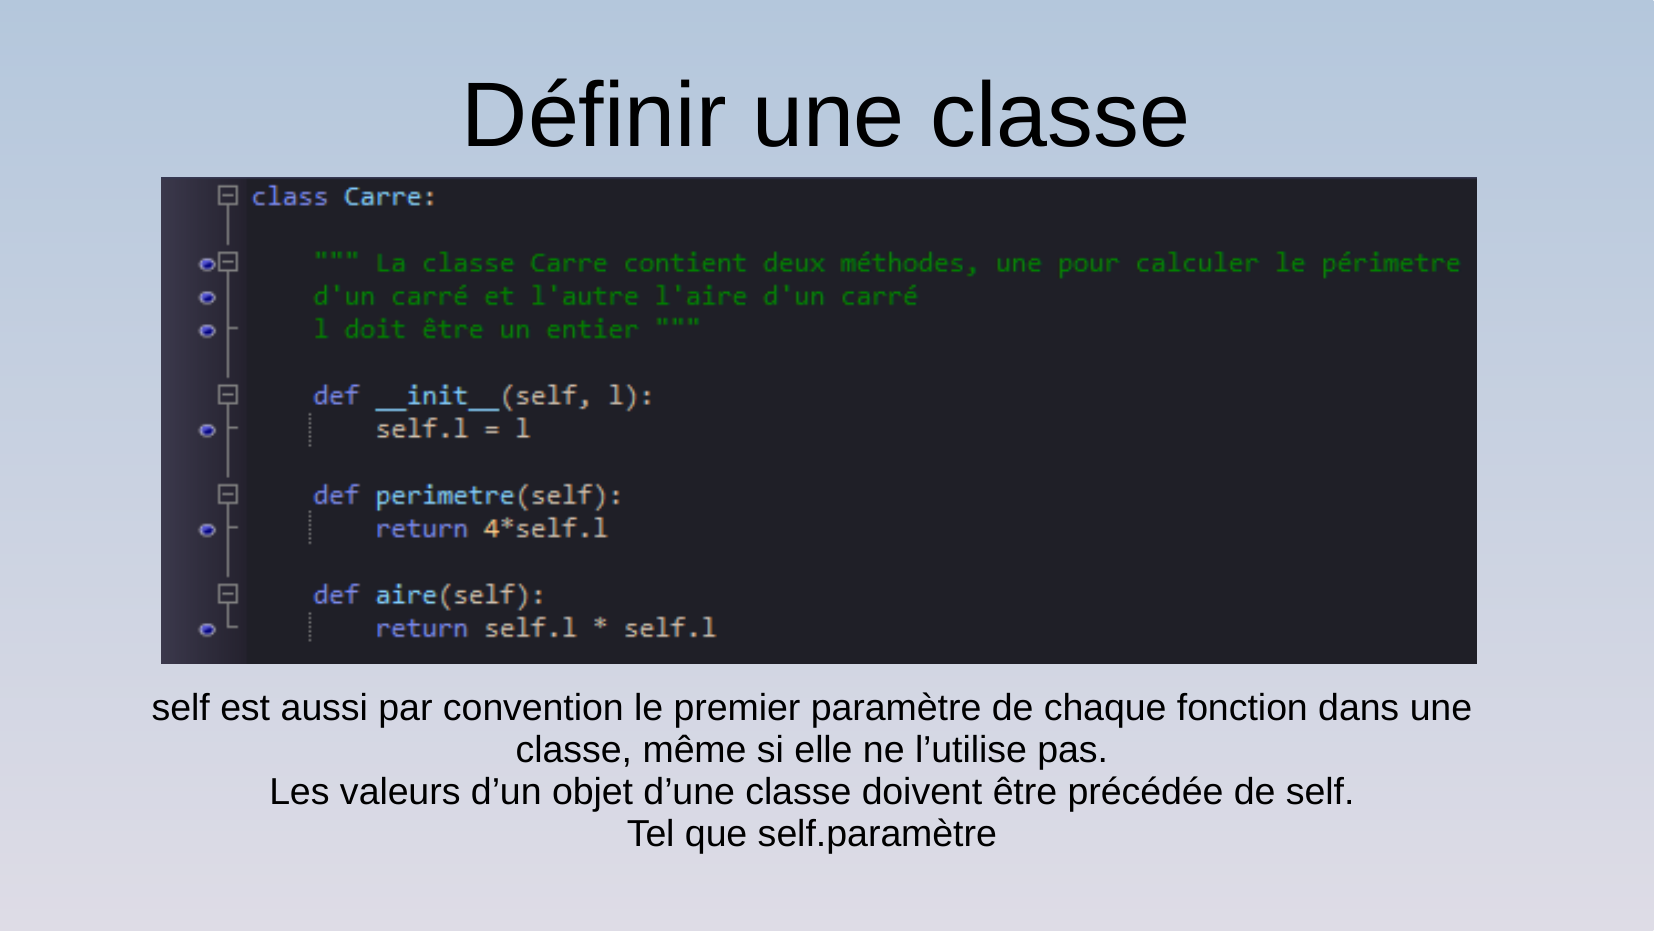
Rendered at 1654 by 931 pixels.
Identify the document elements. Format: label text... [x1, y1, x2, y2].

text_box self est aussi par convention le premier paramètre de chaque fonction dans une classe, même si elle ne l’utilise pas. Les valeurs d’un objet d’une classe doivent être précédée de self. Tel que self.paramètre [88, 679, 1536, 904]
picture [161, 177, 1477, 664]
title Définir une classe [82, 37, 1571, 193]
